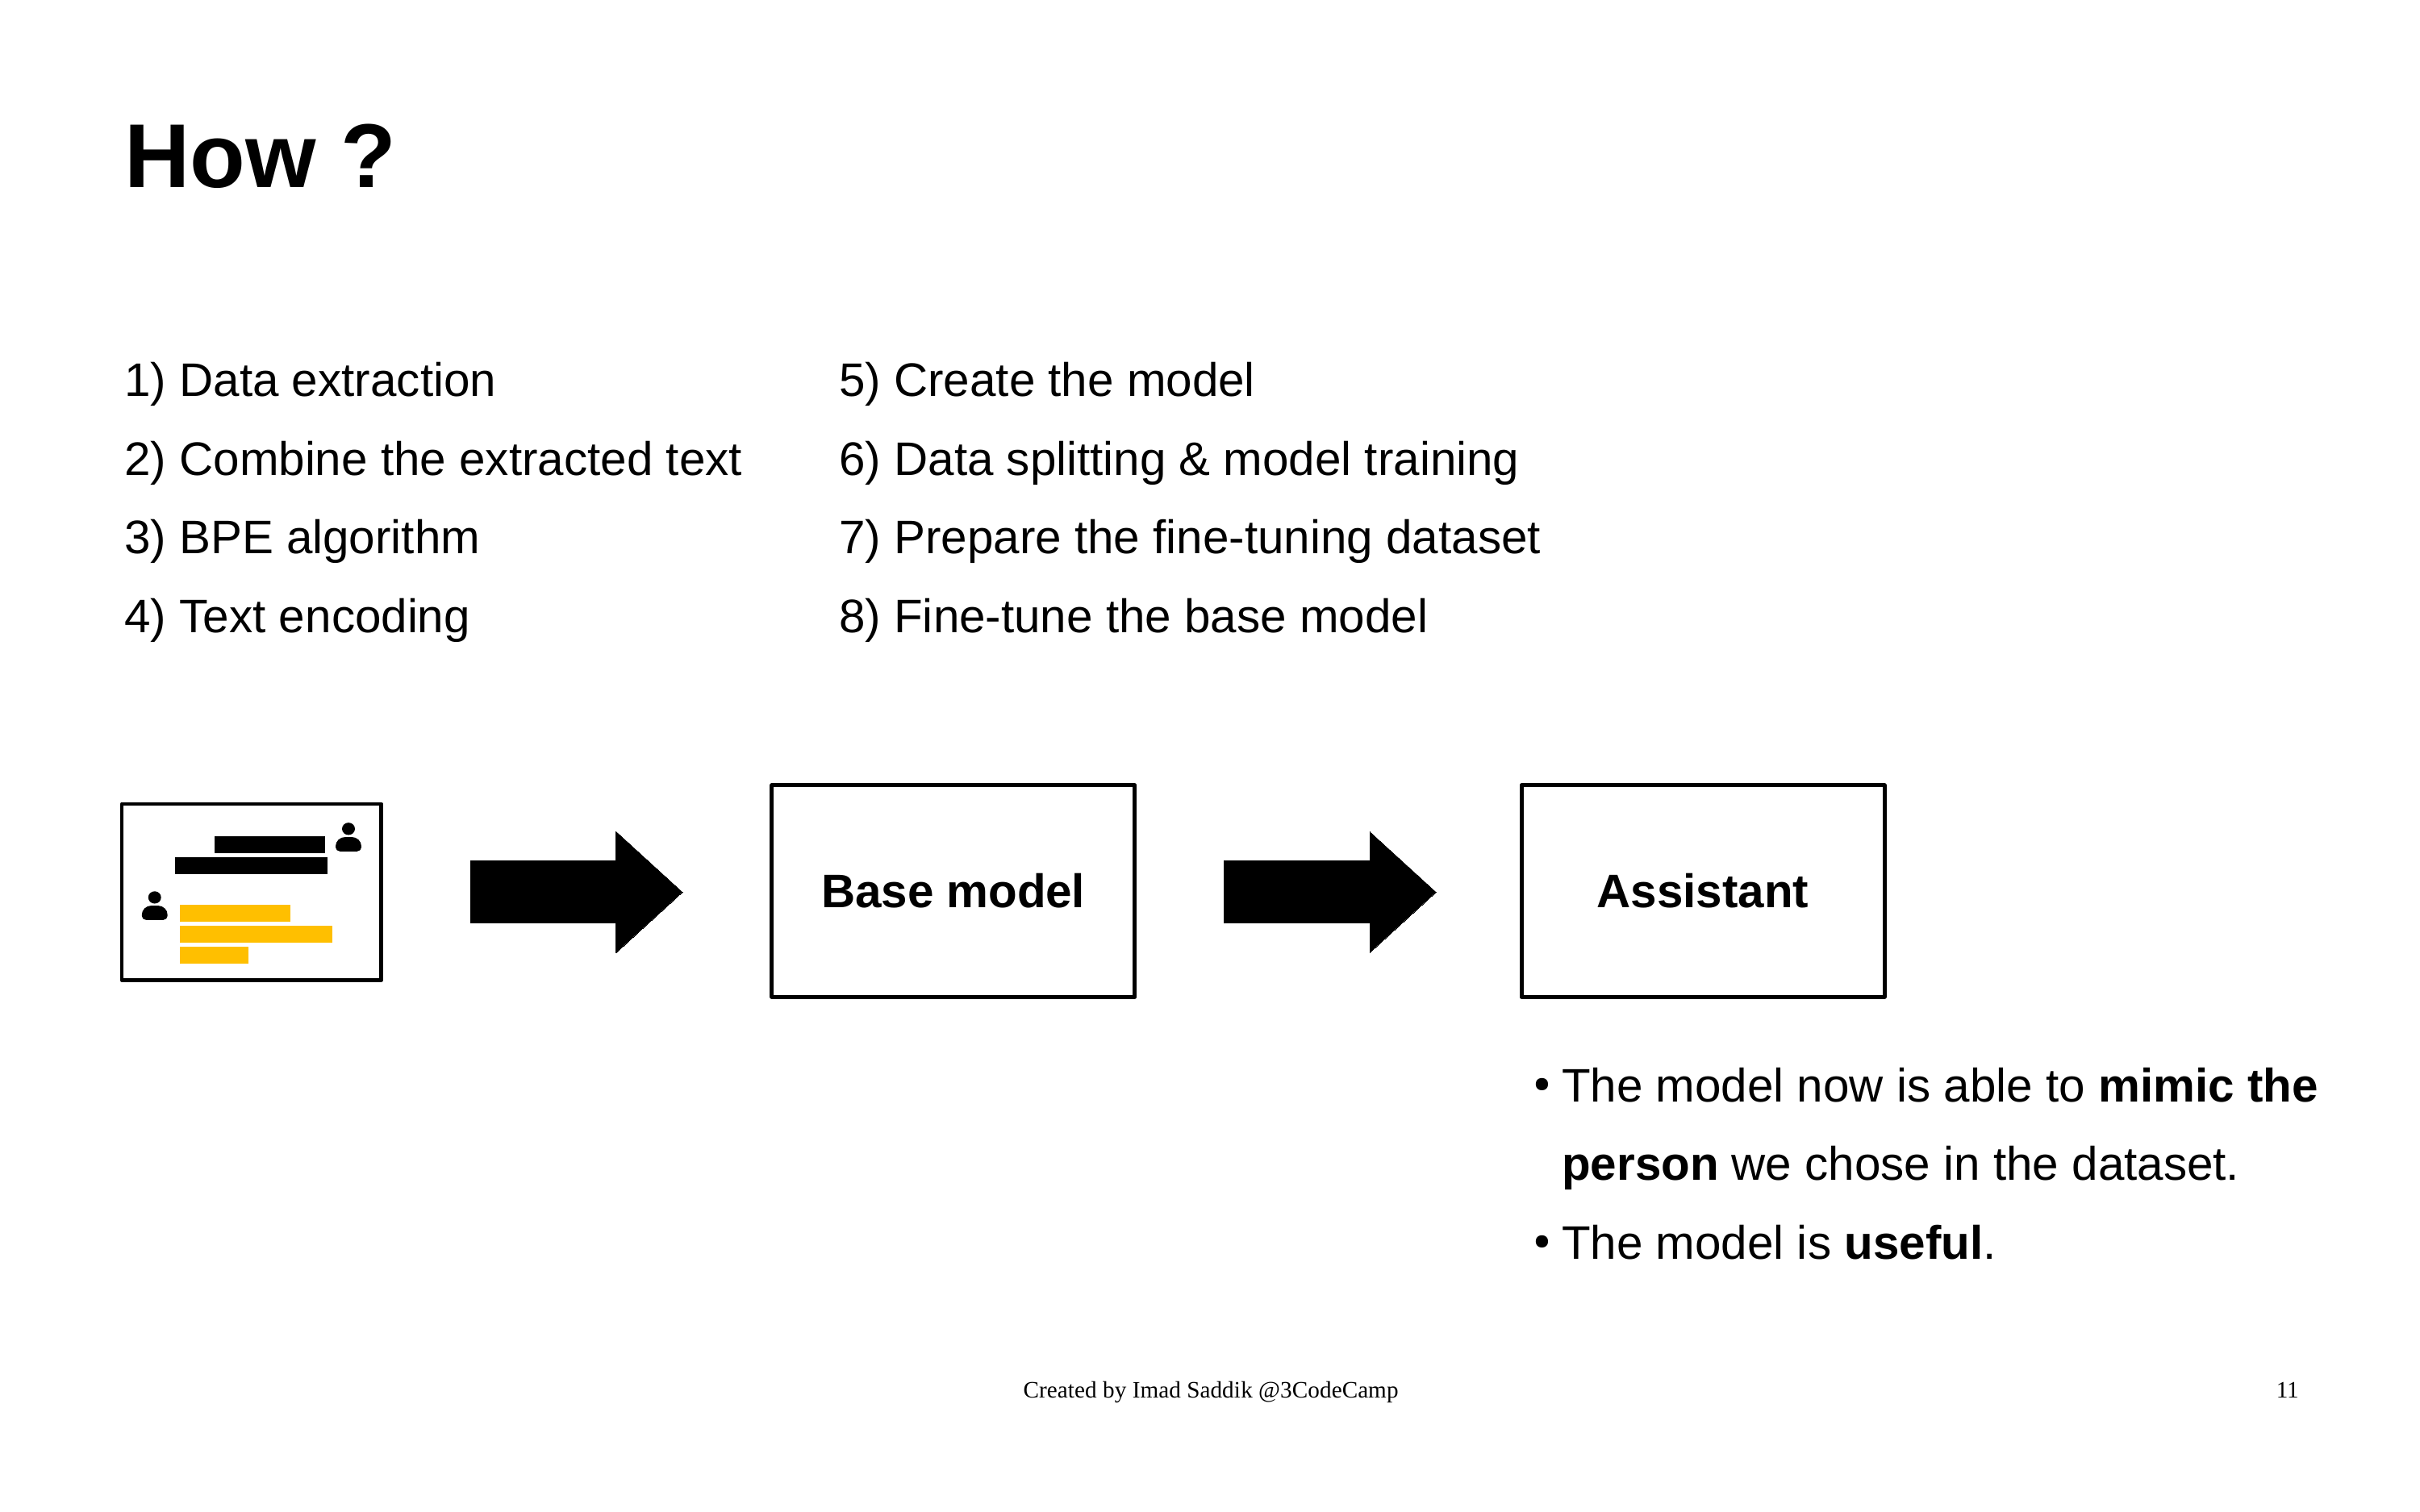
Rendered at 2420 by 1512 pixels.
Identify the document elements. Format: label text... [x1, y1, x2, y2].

text_box [180, 905, 290, 922]
text_box How ? [112, 61, 1194, 251]
text_box The model now is able to mimic the person we chose in the dataset. The model is useful. [1521, 1027, 2399, 1301]
picture [137, 889, 173, 923]
text_box [180, 947, 248, 964]
text_box Assistant [1551, 859, 1855, 923]
text_box [470, 831, 683, 953]
text_box [180, 926, 332, 943]
picture [331, 820, 366, 854]
text_box [215, 836, 325, 853]
text_box Data extraction Combine the extracted text BPE algorithm Text encoding [112, 322, 817, 648]
text_box Create the model Data splitting & model training Prepare the fine-tuning dataset Fine-tune the base model [827, 322, 1574, 648]
text_box Base model [802, 859, 1105, 923]
text_box [1224, 831, 1437, 953]
text_box [175, 857, 328, 874]
